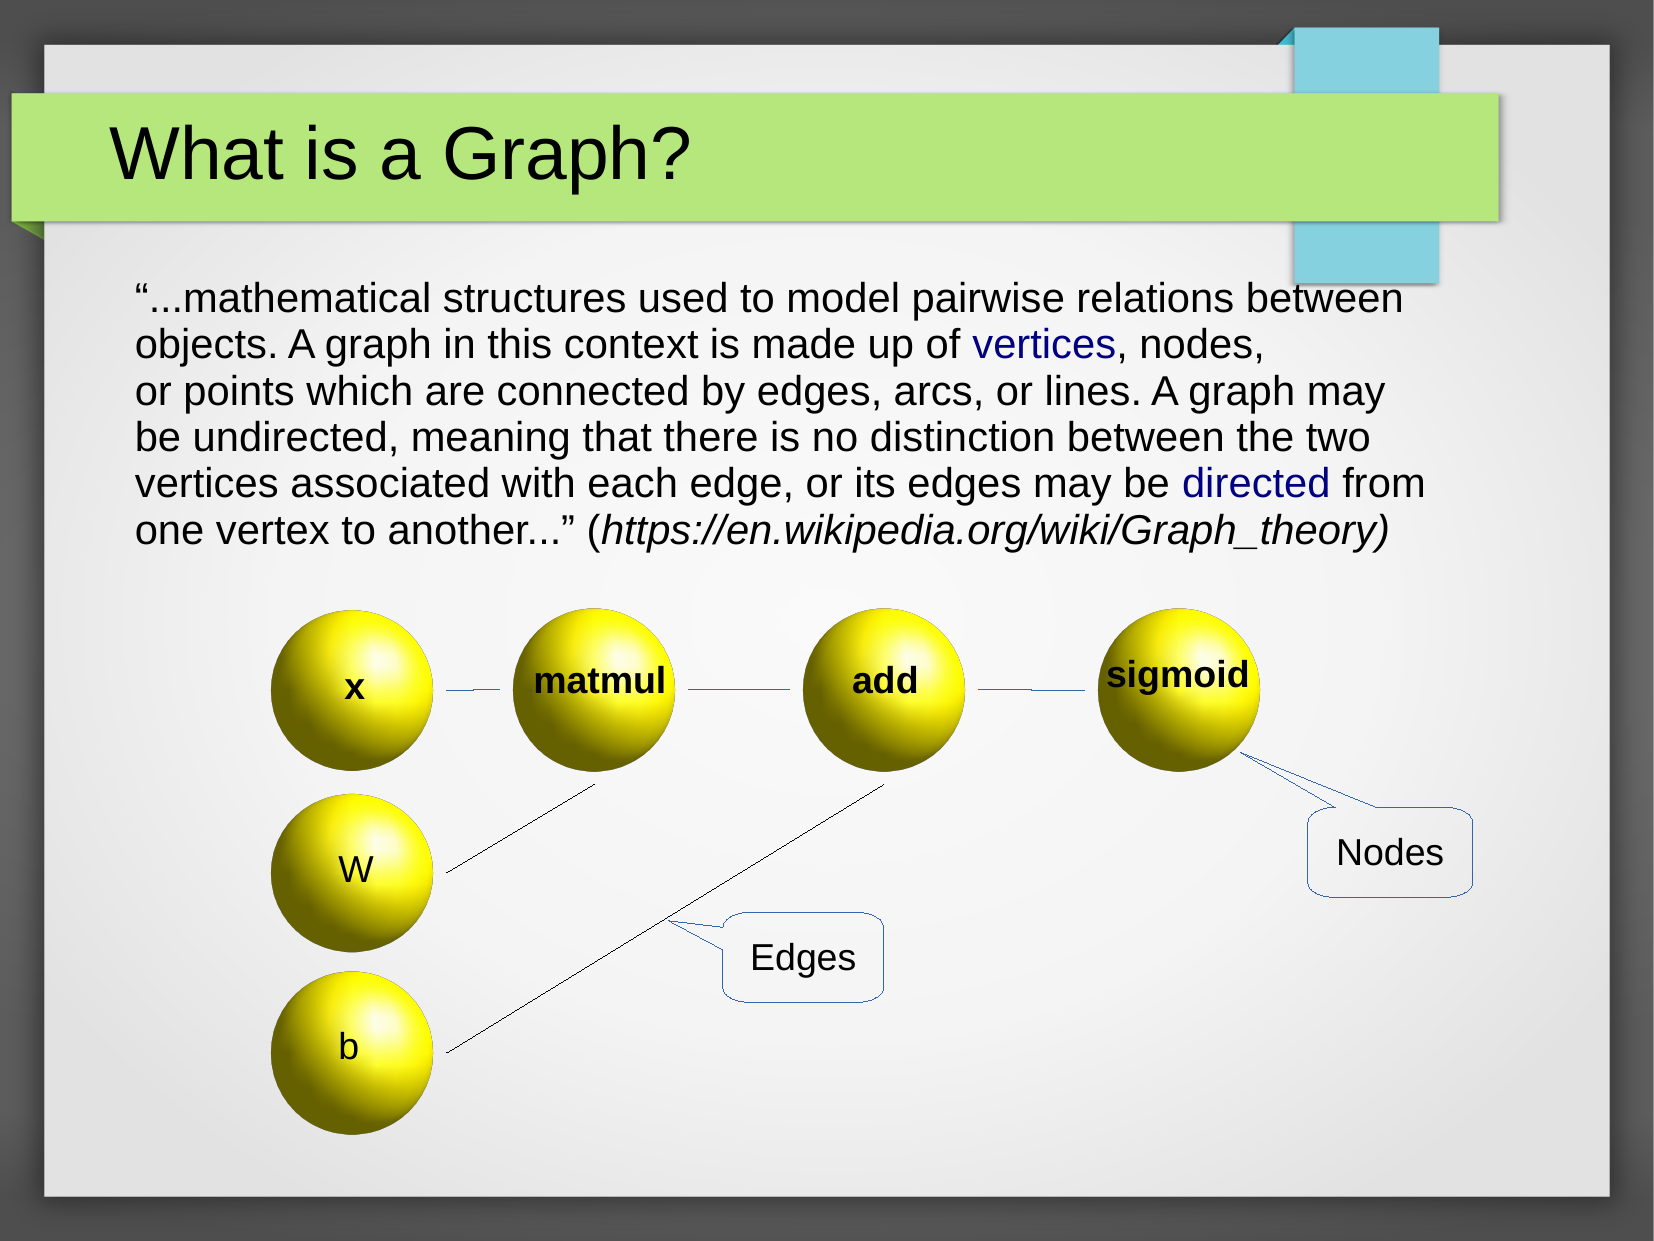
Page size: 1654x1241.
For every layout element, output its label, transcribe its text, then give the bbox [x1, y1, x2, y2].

text_box matmul [518, 652, 682, 710]
text_box x [329, 658, 380, 716]
text_box Edges [668, 912, 884, 1003]
text_box W [323, 841, 389, 899]
text_box b [323, 1018, 374, 1076]
text_box Nodes [1240, 752, 1473, 898]
title What is a Graph? [82, 94, 1264, 213]
text_box “...mathematical structures used to model pairwise relations between objects. A graph in this context is made up of vertices, nodes, or points which are connected by edges, arcs, or lines. A graph may be undirected, meaning that there is no distinction between the two vertices associated with each edge, or its edges may be directed from one vertex to another...” (https://en.wikipedia.org/wiki/Graph_theory) [120, 266, 1486, 687]
text_box sigmoid [1091, 646, 1265, 704]
text_box add [837, 652, 934, 710]
picture [0, 0, 1654, 1241]
